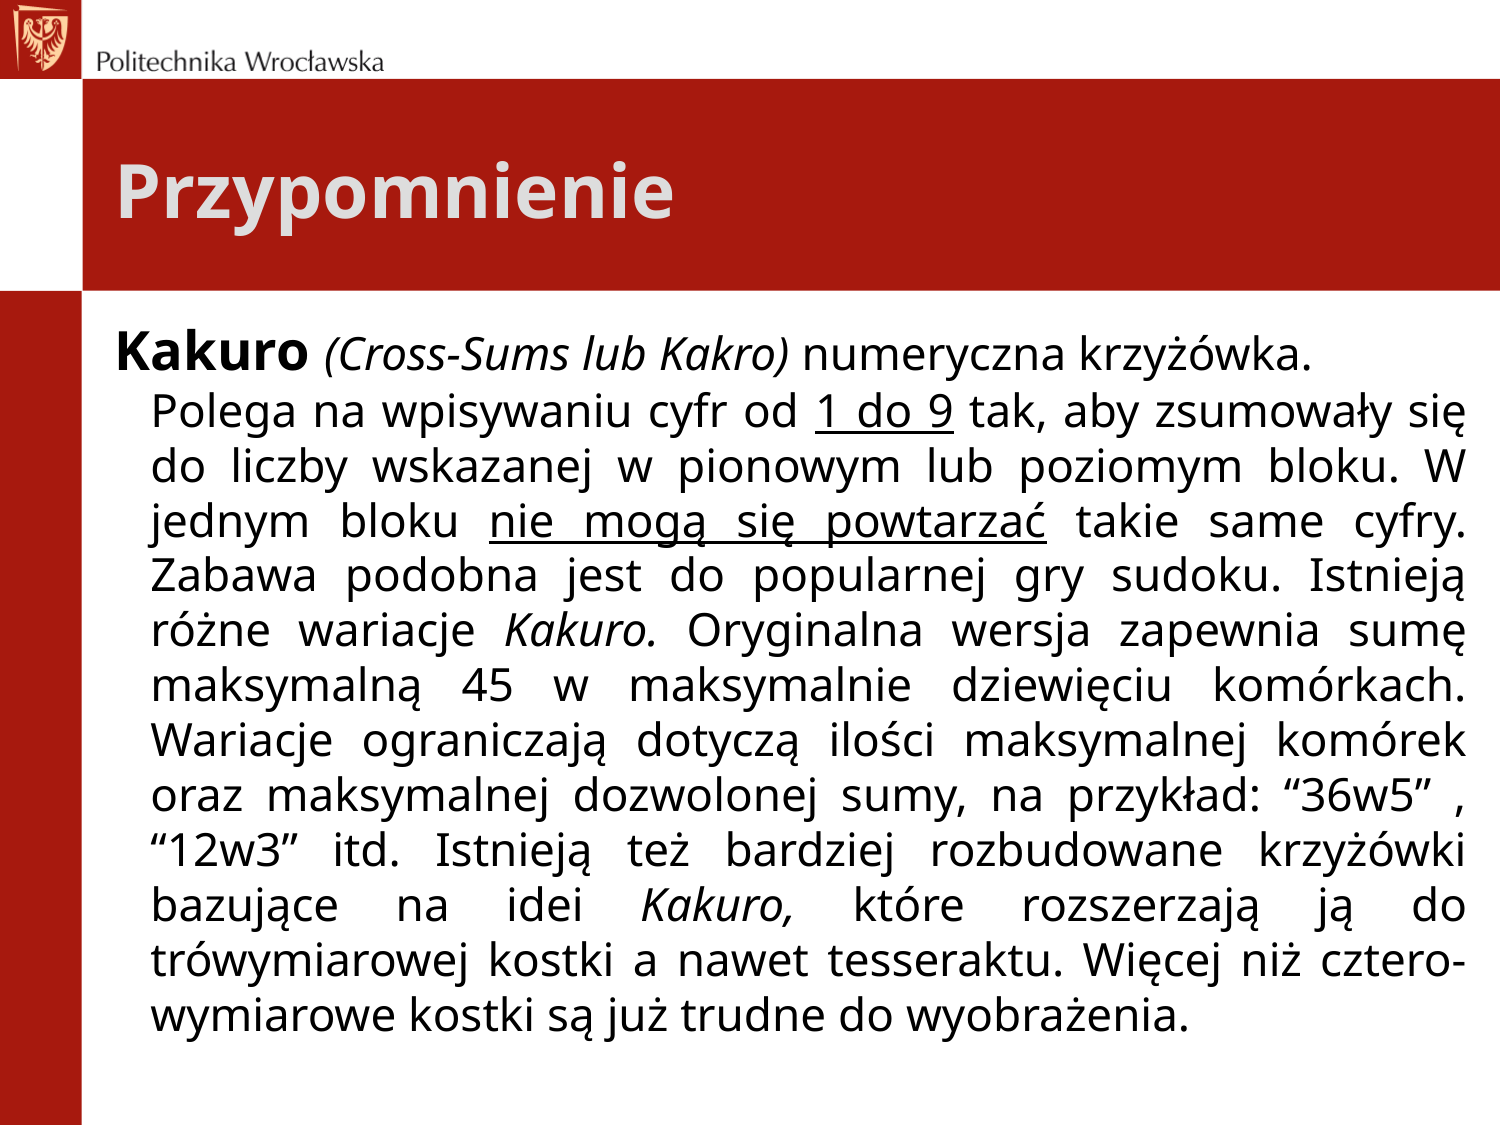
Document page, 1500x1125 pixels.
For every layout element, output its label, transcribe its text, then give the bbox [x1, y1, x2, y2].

text_box Kakuro (Cross-Sums lub Kakro) numeryczna krzyżówka. Polega na wpisywaniu cyfr od 1 do 9 tak, aby zsumowały się do liczby wskazanej w pionowym lub poziomym bloku. W jednym bloku nie mogą się powtarzać takie same cyfry. Zabawa podobna jest do popularnej gry sudoku. Istnieją różne wariacje Kakuro. Oryginalna wersja zapewnia sumę maksymalną 45 w maksymalnie dziewięciu komórkach. Wariacje ograniczają dotyczą ilości maksymalnej komórek oraz maksymalnej dozwolonej sumy, na przykład: “36w5” , “12w3” itd. Istnieją też bardziej rozbudowane krzyżówki bazujące na idei Kakuro, które rozszerzają ją do trówymiarowej kostki a nawet tesseraktu. Więcej niż cztero-wymiarowe kostki są już trudne do wyobrażenia. [100, 308, 1483, 1106]
picture [0, 0, 384, 79]
text_box Przypomnienie [100, 103, 1483, 273]
